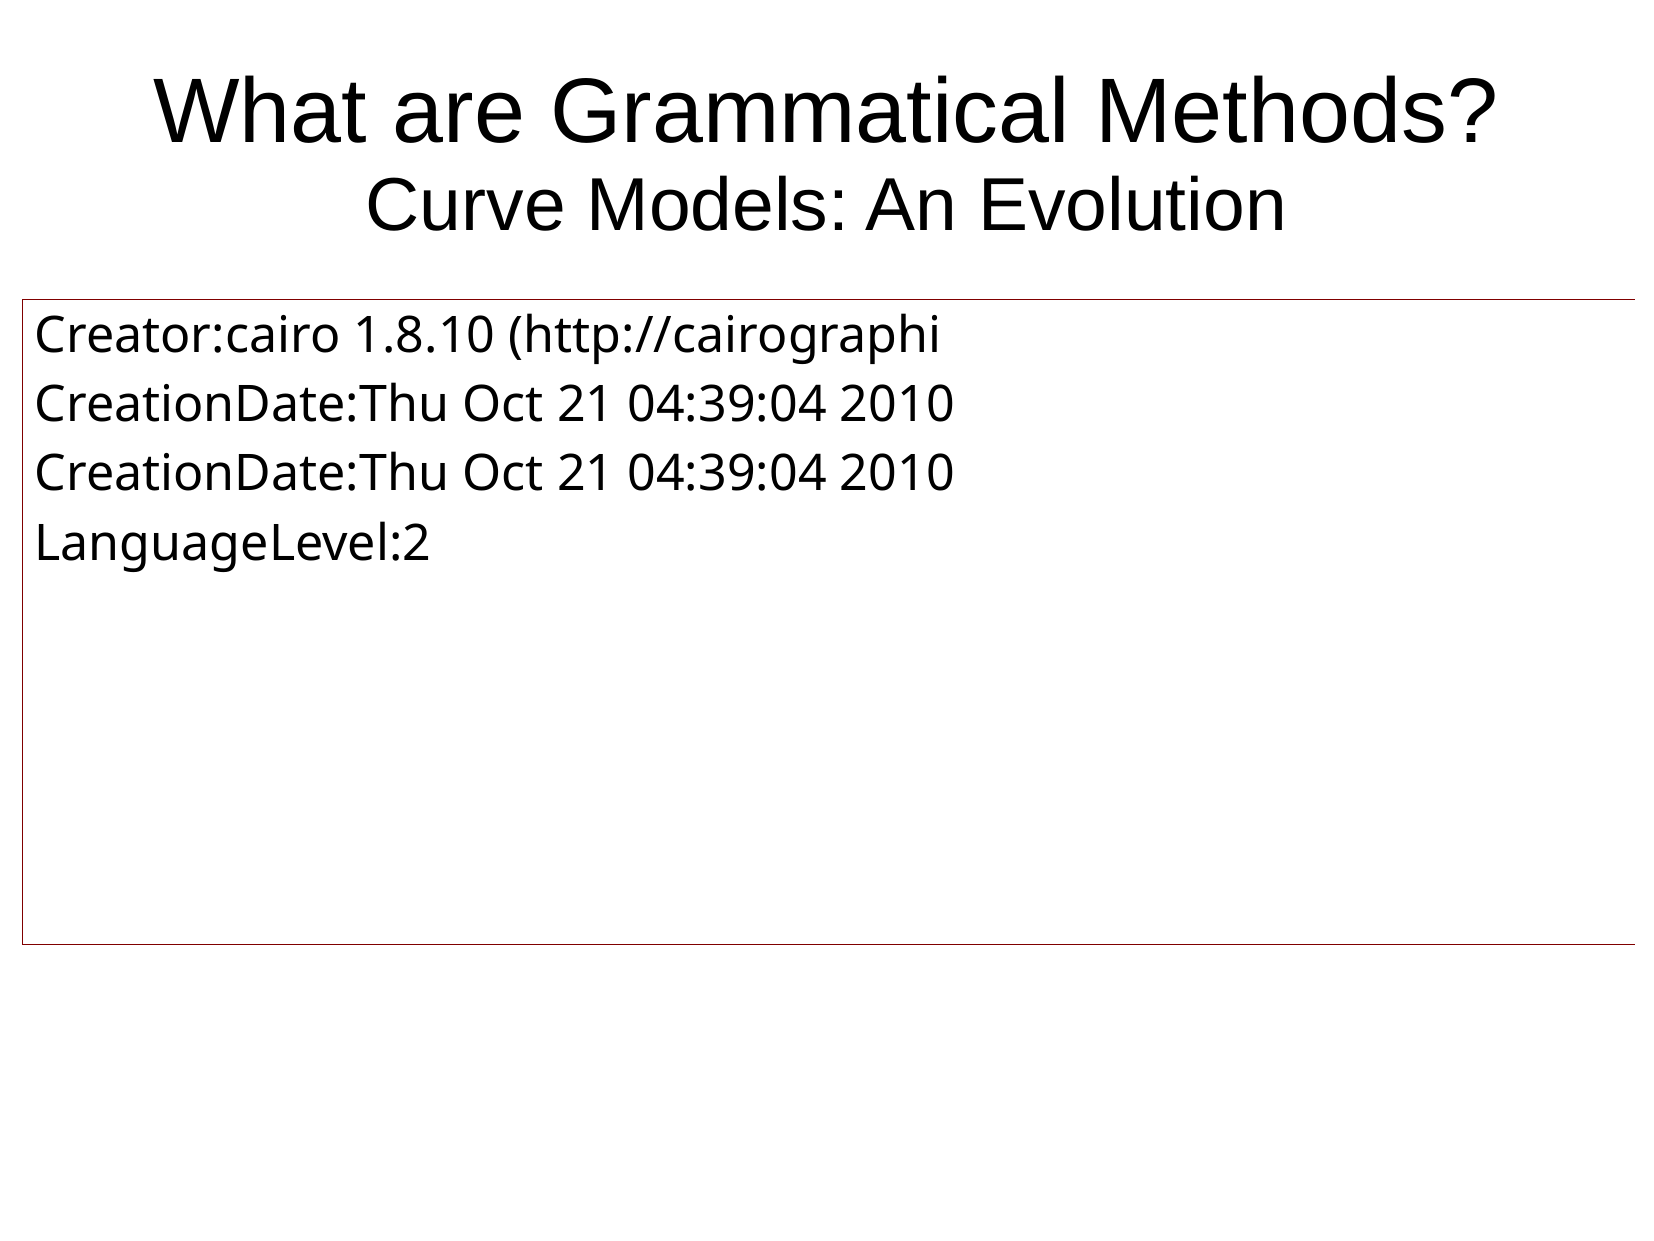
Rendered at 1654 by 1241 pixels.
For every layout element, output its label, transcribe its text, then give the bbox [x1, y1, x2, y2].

picture [18, 295, 1636, 945]
title What are Grammatical Methods? Curve Models: An Evolution [82, 56, 1571, 250]
